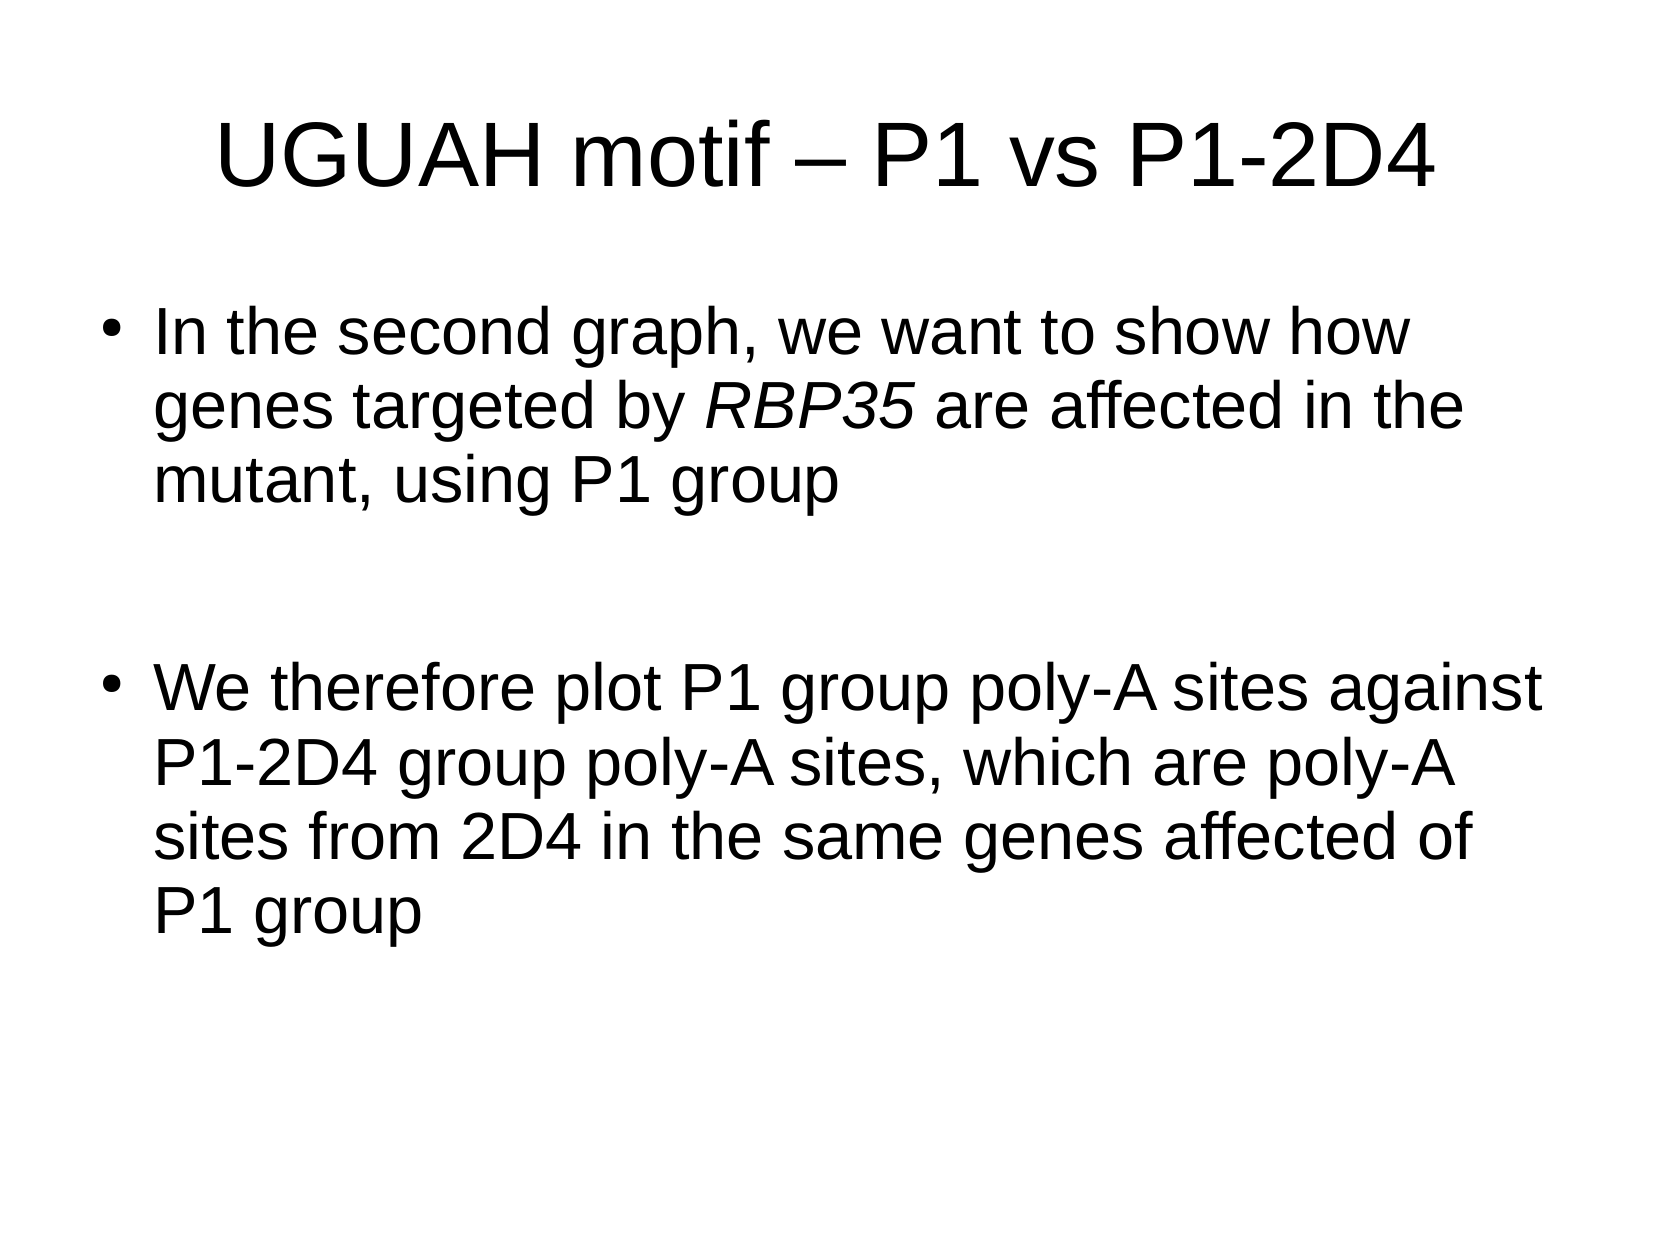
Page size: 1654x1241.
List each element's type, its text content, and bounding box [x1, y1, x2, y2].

title UGUAH motif – P1 vs P1-2D4 [82, 49, 1571, 257]
list In the second graph, we want to show how genes targeted by RBP35 are affected in the mutant, using P1 group We therefore plot P1 group poly-A sites against P1-2D4 group poly-A sites, which are poly-A sites from 2D4 in the same genes affected of P1 group [82, 290, 1571, 1010]
